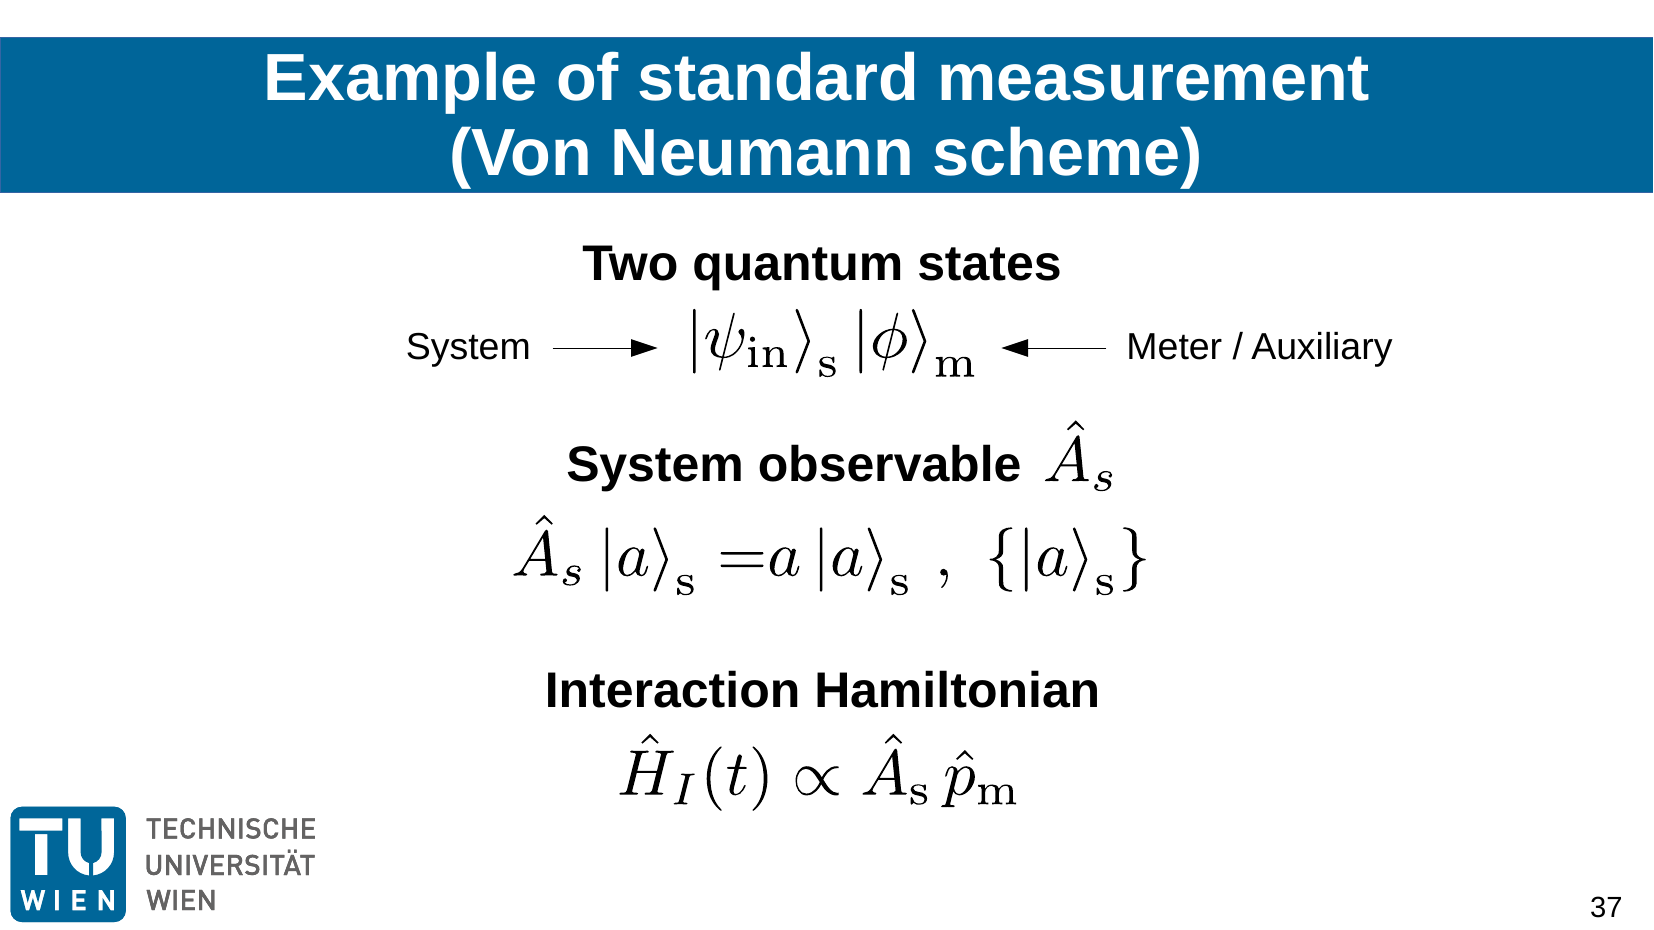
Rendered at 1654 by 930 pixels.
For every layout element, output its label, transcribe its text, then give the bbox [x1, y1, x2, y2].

picture [497, 415, 1158, 615]
list Two quantum states [582, 235, 1071, 310]
text_box System [391, 317, 546, 375]
title Example of standard measurement (Von Neumann scheme) [0, 37, 1653, 193]
picture [671, 295, 987, 399]
picture [609, 722, 1030, 828]
text_box Meter / Auxiliary [1111, 317, 1408, 375]
list System observable [566, 436, 1029, 510]
list Interaction Hamiltonian [544, 662, 1109, 737]
